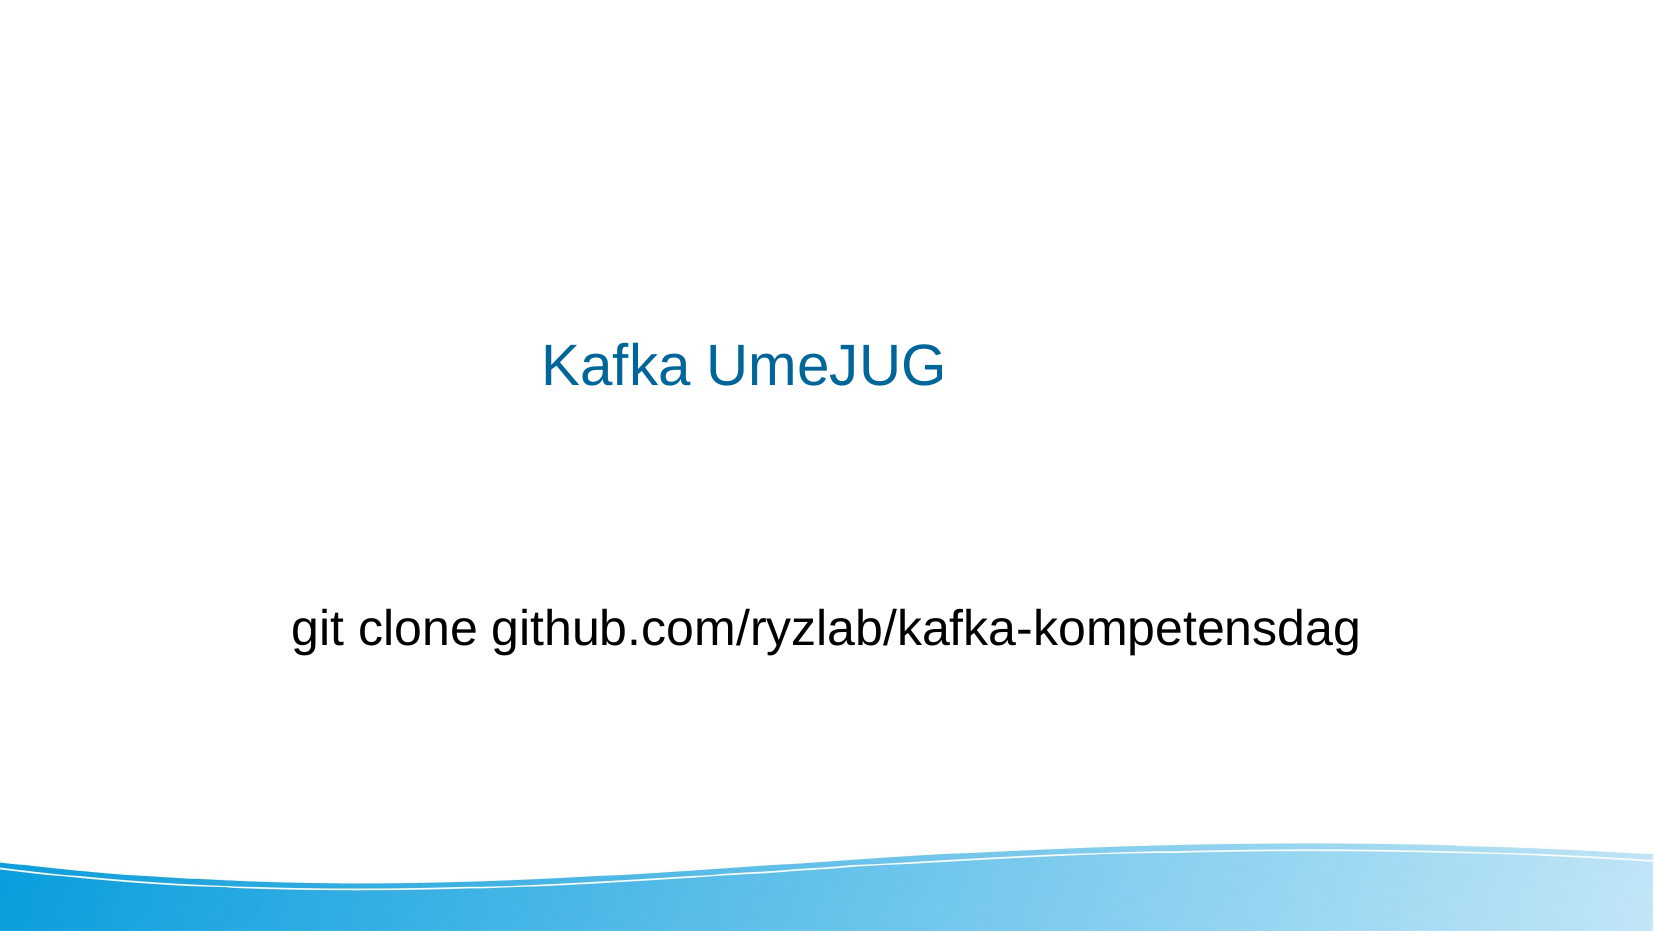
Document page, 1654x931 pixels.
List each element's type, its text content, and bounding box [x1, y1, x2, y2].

title Kafka UmeJUG [0, 288, 1489, 444]
subtitle git clone github.com/ryzlab/kafka-kompetensdag [82, 499, 1571, 758]
picture [0, 843, 1654, 931]
